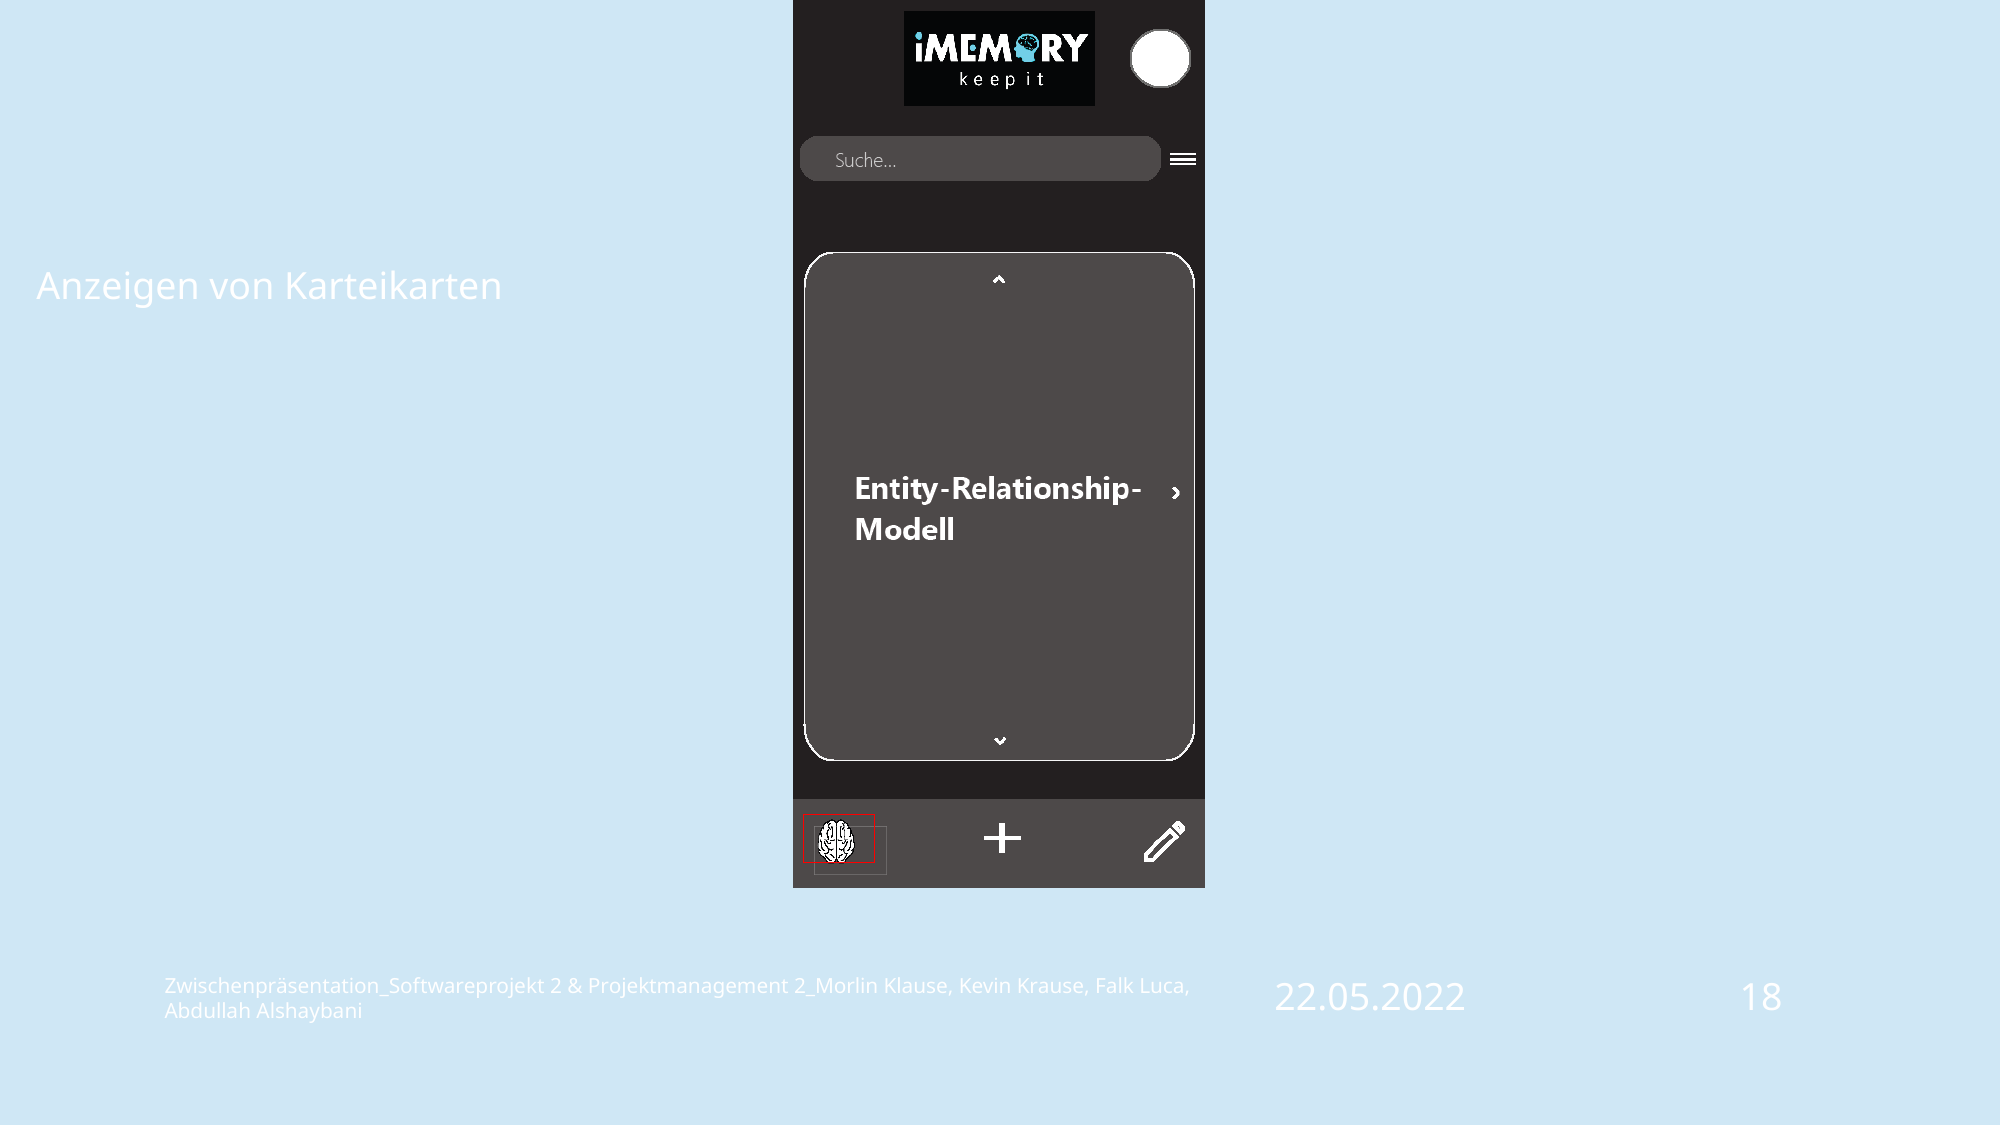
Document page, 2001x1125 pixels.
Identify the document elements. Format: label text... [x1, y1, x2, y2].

picture [793, 0, 1205, 888]
text_box [803, 814, 875, 863]
slide_number <Nummer> [1724, 965, 1849, 1025]
chart [794, 0, 1206, 889]
footer Zwischenpräsentation_Softwareprojekt 2 & Projektmanagement 2_Morlin Klause, Kevin Krause, Falk Luca, Abdullah Alshaybani [149, 965, 1245, 1025]
text_box Anzeigen von Karteikarten [0, 254, 650, 315]
slide_number 22.05.2022 [1259, 965, 1710, 1025]
